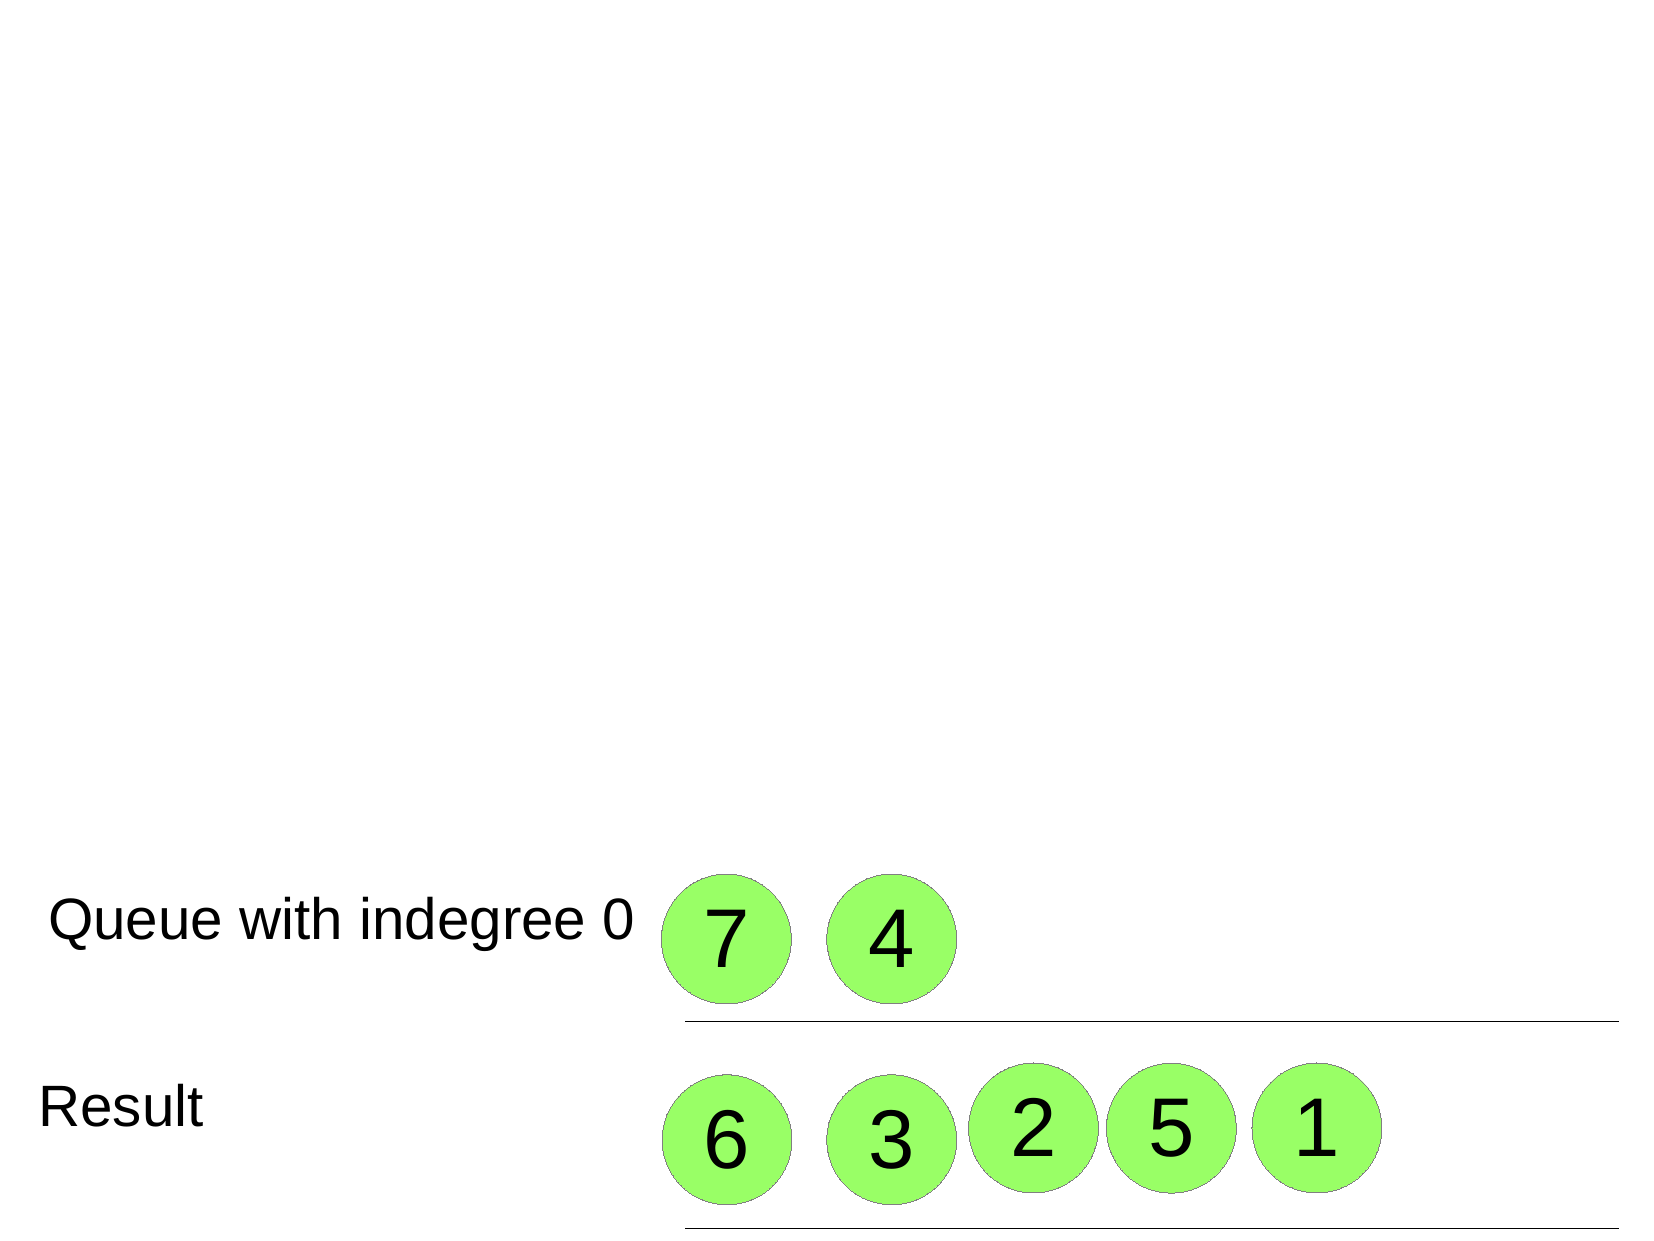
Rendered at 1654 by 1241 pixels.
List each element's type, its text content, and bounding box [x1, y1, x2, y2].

text_box 7 [661, 874, 792, 1004]
text_box 5 [1106, 1063, 1237, 1194]
text_box 4 [826, 874, 957, 1004]
text_box Result [23, 1065, 219, 1146]
text_box Queue with indegree 0 [33, 879, 650, 960]
text_box 6 [662, 1074, 792, 1205]
text_box 3 [826, 1074, 957, 1205]
text_box 2 [968, 1062, 1099, 1193]
text_box 1 [1251, 1062, 1382, 1193]
